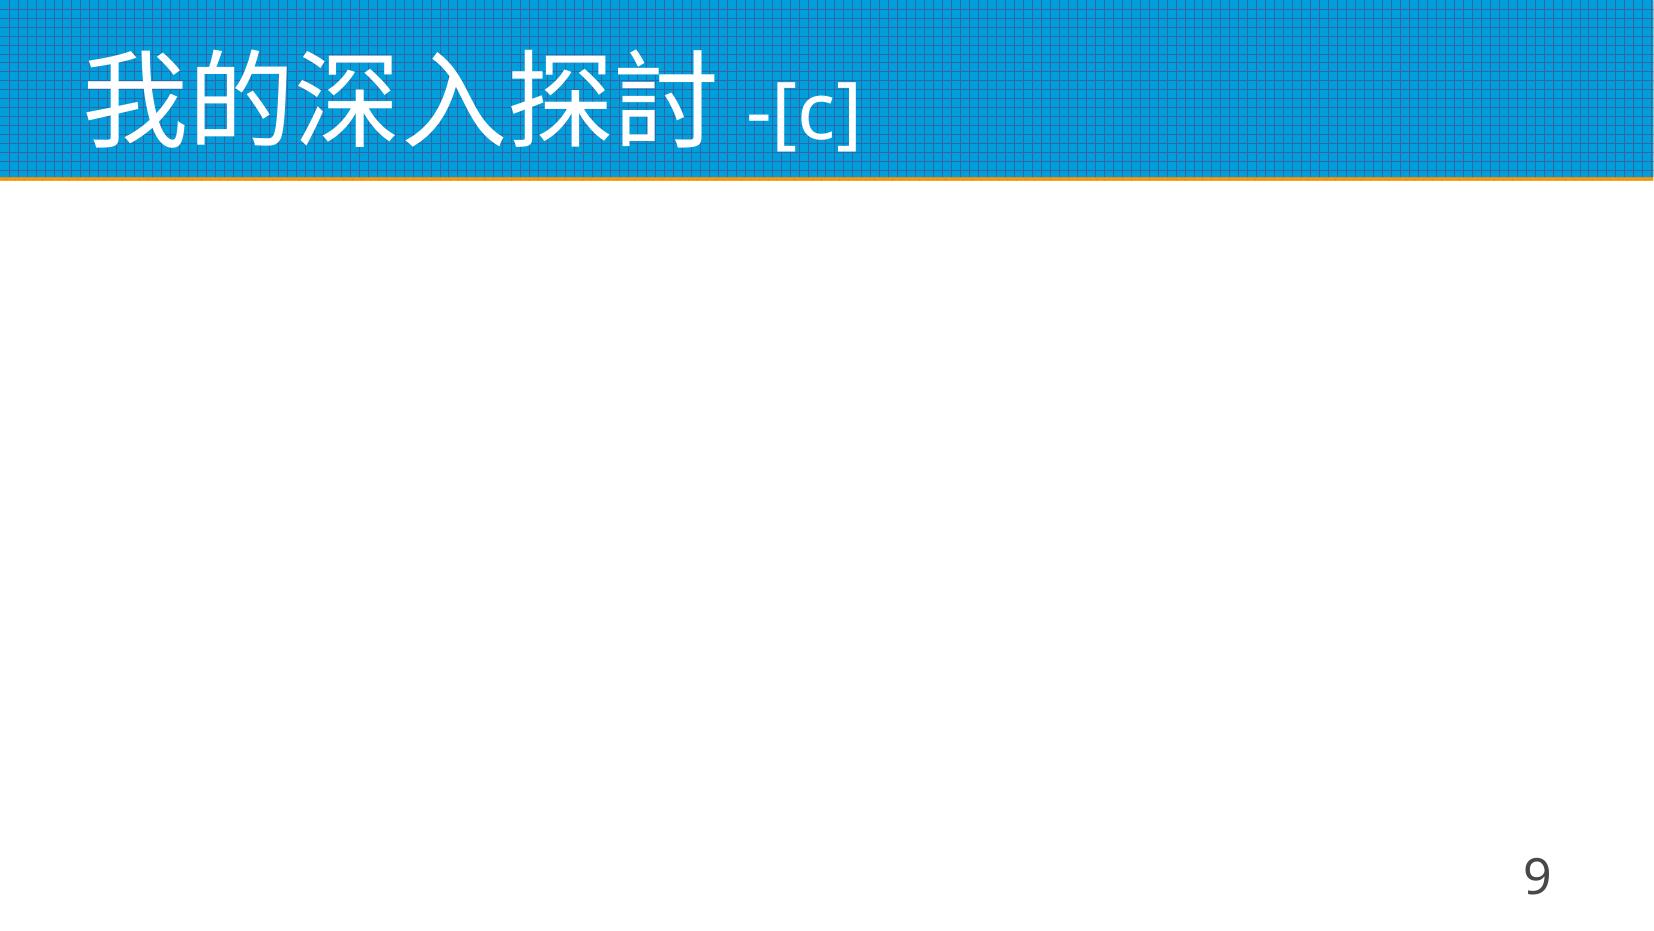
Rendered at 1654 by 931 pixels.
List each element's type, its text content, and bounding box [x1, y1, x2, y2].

title 我的深入探討-[c] [82, 14, 1571, 171]
